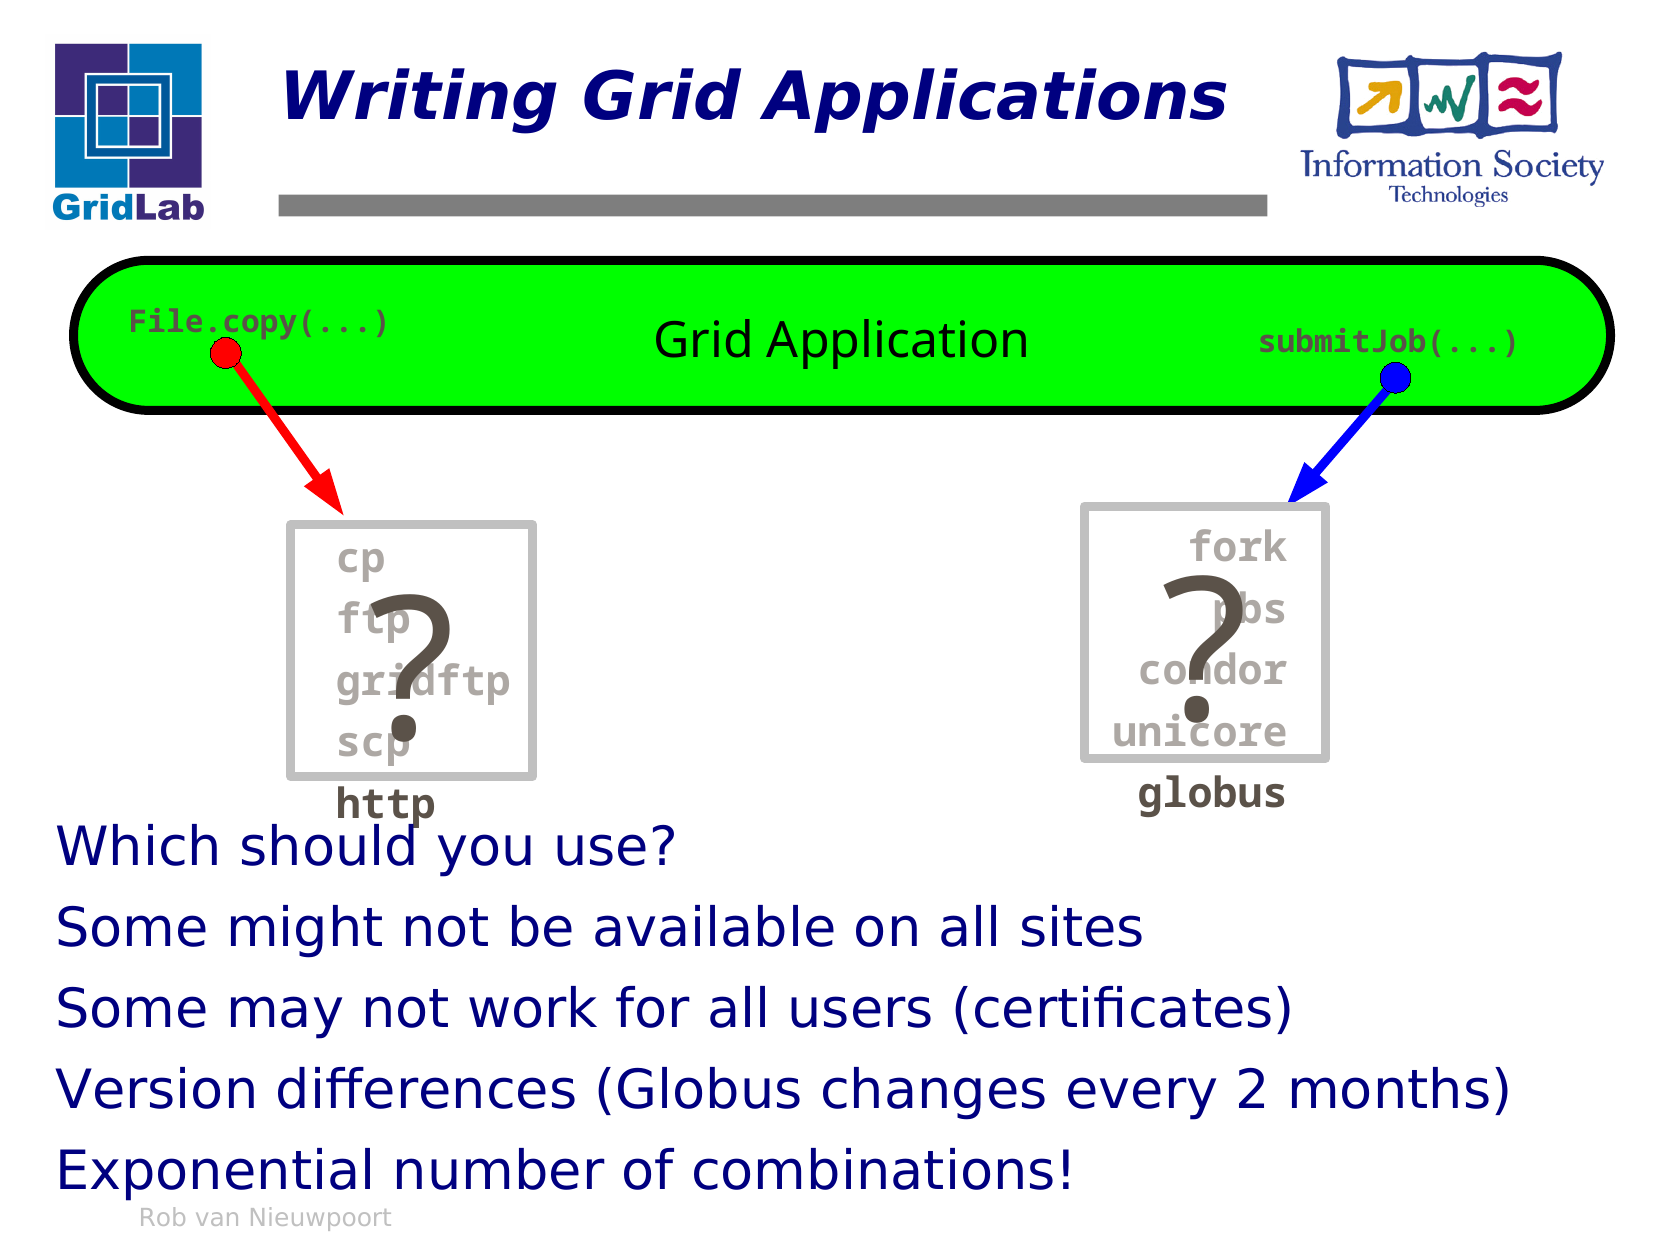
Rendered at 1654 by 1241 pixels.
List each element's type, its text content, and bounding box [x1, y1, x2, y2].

picture [45, 34, 211, 230]
text_box [210, 337, 242, 369]
text_box submitJob(...) [1257, 315, 1521, 352]
text_box fork pbs condor unicore globus [1112, 759, 1288, 805]
text_box File.copy(...) [128, 295, 392, 332]
list Which should you use? Some might not be available on all sites Some may not work for all users (certificates) Version differences (Globus changes every 2 months) Exponential number of combinations! [55, 811, 1599, 1198]
picture [1293, 34, 1611, 214]
title Writing Grid Applications [279, 0, 1257, 187]
text_box cp ftp gridftp scp http [335, 777, 511, 811]
text_box Grid Application [73, 260, 1611, 411]
text_box ? [1084, 506, 1326, 759]
text_box [1380, 362, 1411, 394]
text_box ? [290, 524, 533, 777]
